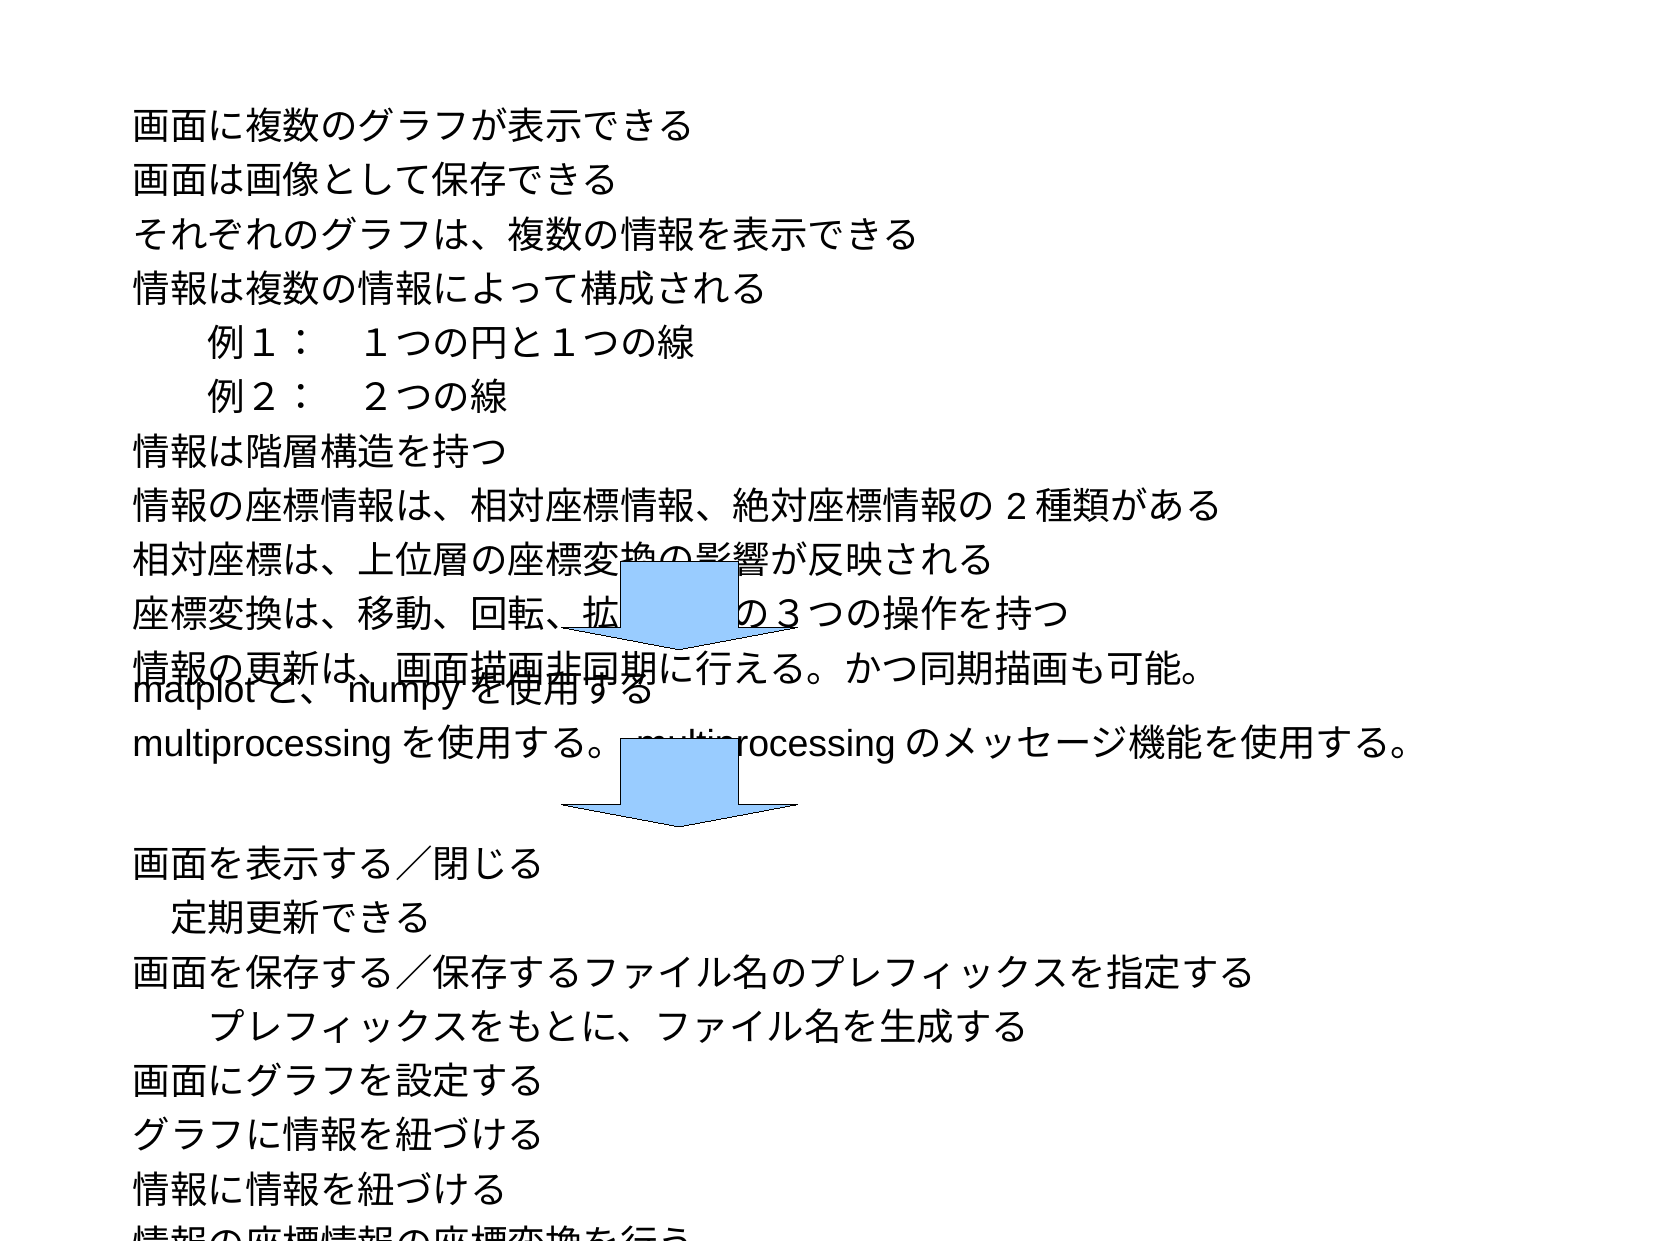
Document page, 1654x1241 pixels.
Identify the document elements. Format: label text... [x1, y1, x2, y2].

text_box [561, 561, 798, 650]
text_box 画面を表示する／閉じる 定期更新できる 画面を保存する／保存するファイル名のプレフィックスを指定する プレフィックスをもとに、ファイル名を生成する 画面にグラフを設定する グラフに情報を紐づける 情報に情報を紐づける 情報の座標情報の座標変換を行う。 情報の座標変換情報を書き換える。 情報の座標情報を書き換える ⇒ 情報のオブジェクトの種類によって変わる（関数オブジェクト化するのもあり？） ファクトリーメソッドパターンが有用？ 情報をグラフに描画する [118, 826, 1225, 1241]
text_box [561, 738, 798, 827]
text_box 画面に複数のグラフが表示できる 画面は画像として保存できる それぞれのグラフは、複数の情報を表示できる 情報は複数の情報によって構成される 例１： １つの円と１つの線 例２： ２つの線 情報は階層構造を持つ 情報の座標情報は、相対座標情報、絶対座標情報の2種類がある 相対座標は、上位層の座標変換の影響が反映される 座標変換は、移動、回転、拡大縮小の３つの操作を持つ 情報の更新は、画面描画非同期に行える。かつ同期描画も可能。 [118, 88, 921, 566]
text_box matplotと、numpyを使用する multiprocessingを使用する。multiprocessingのメッセージ機能を使用する。 [117, 651, 1217, 751]
